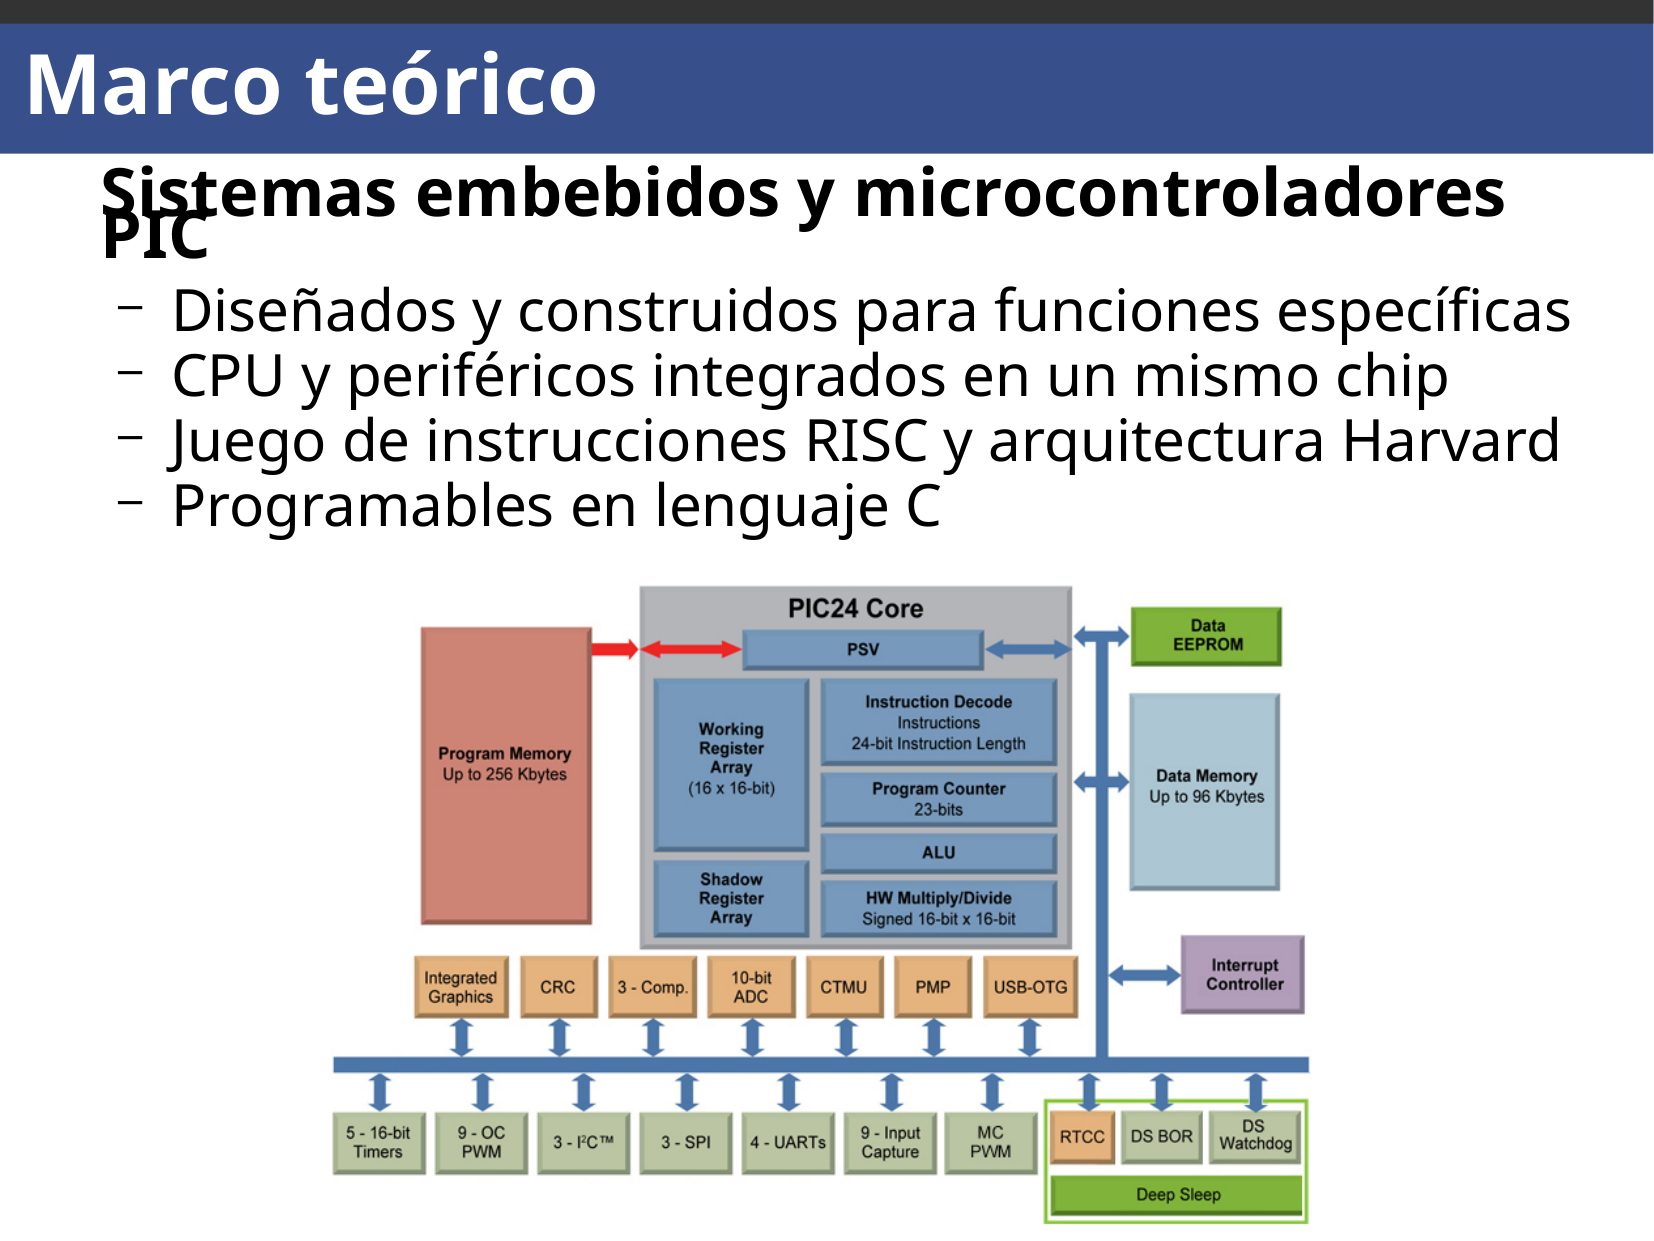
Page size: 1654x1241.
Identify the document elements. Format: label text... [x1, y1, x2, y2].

title Marco teórico [23, 17, 1630, 148]
picture [330, 578, 1382, 1232]
list Sistemas embebidos y microcontroladores PIC Diseñados y construidos para funciones específicas CPU y periféricos integrados en un mismo chip Juego de instrucciones RISC y arquitectura Harvard Programables en lenguaje C [29, 194, 1583, 597]
